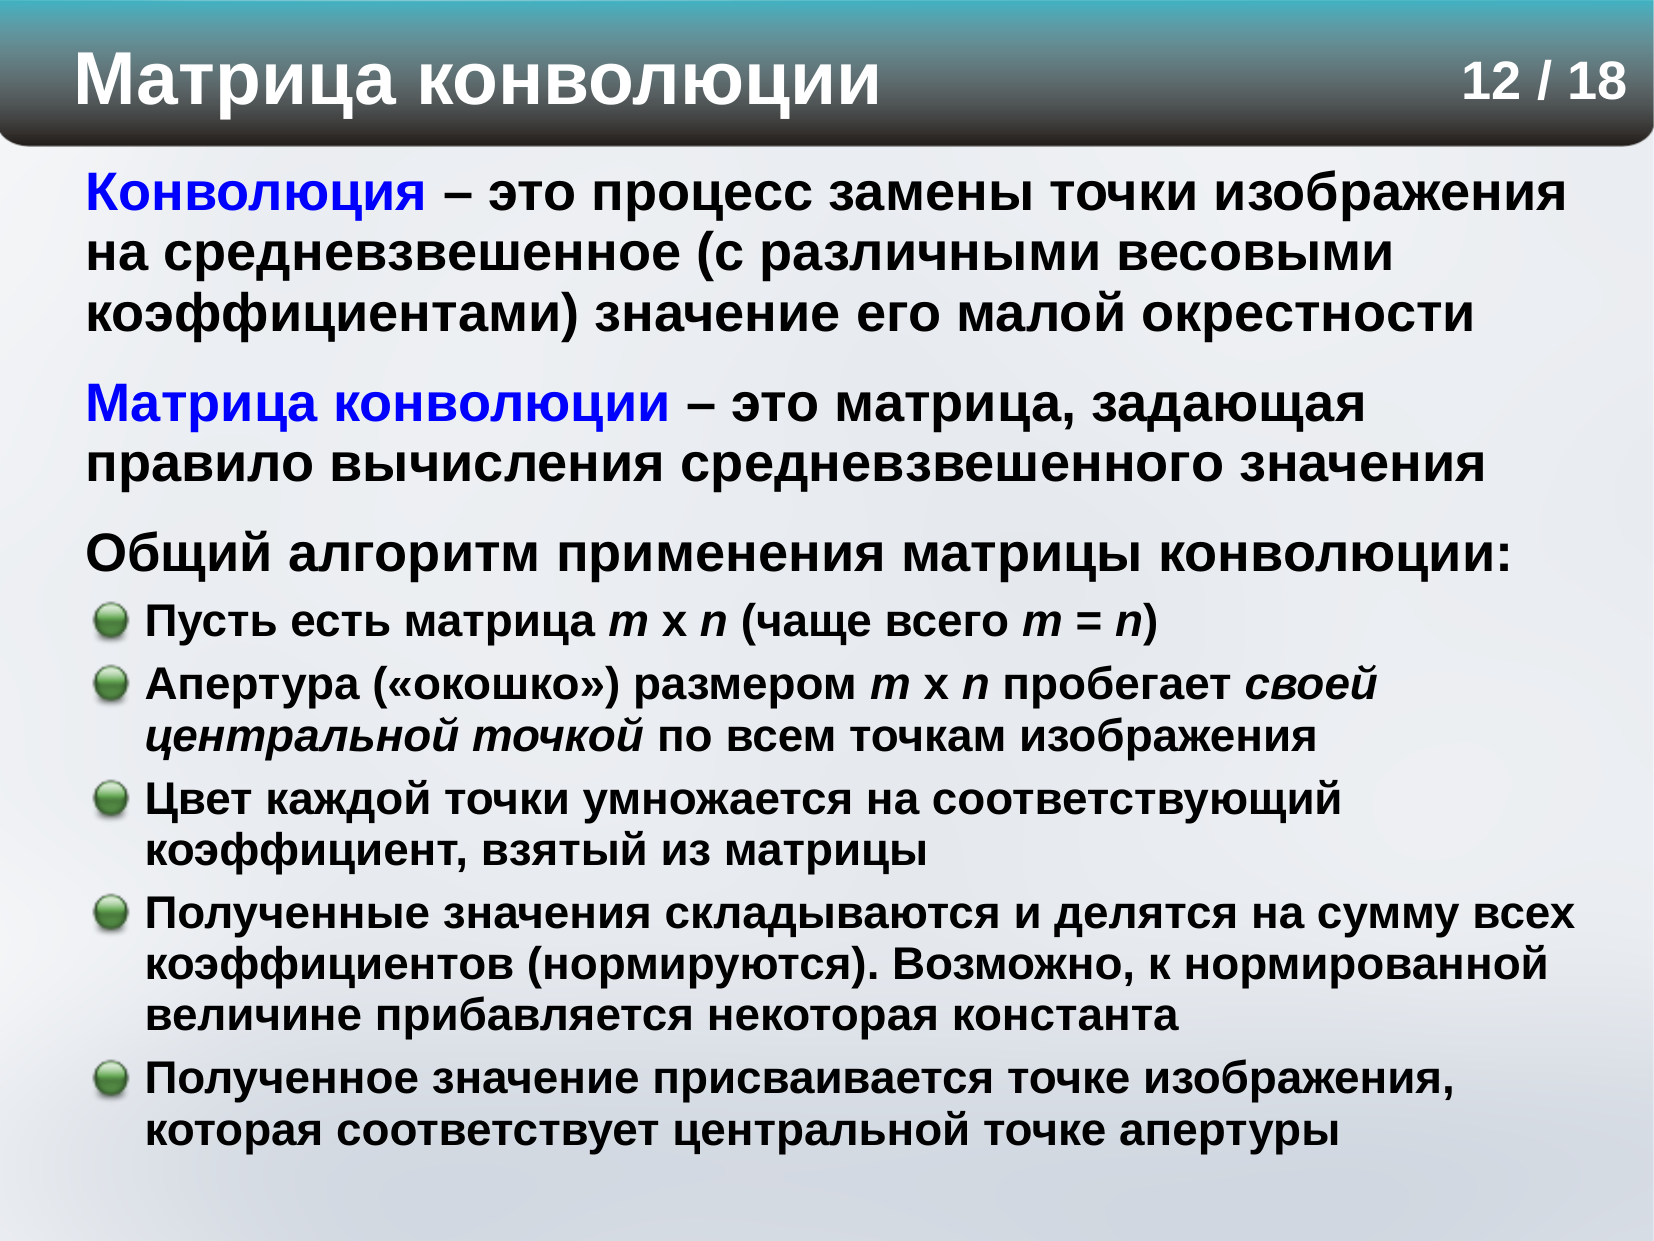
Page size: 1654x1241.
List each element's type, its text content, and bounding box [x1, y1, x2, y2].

text_box Конволюция – это процесс замены точки изображения на средневзвешенное (с различными весовыми коэффициентами) значение его малой окрестности Матрица конволюции – это матрица, задающая правило вычисления средневзвешенного значения Общий алгоритм применения матрицы конволюции: Пусть есть матрица m x n (чаще всего m = n) Апертура («окошко») размером m x n пробегает своей центральной точкой по всем точкам изображения Цвет каждой точки умножается на соответствующий коэффициент, взятый из матрицы Полученные значения складываются и делятся на сумму всех коэффициентов (нормируются). Возможно, к нормированной величине прибавляется некоторая константа Полученное значение присваивается точке изображения, которая соответствует центральной точке апертуры [70, 153, 1595, 1163]
text_box <номер> / 18 [1446, 42, 1654, 179]
picture [0, 0, 1654, 1241]
text_box Матрица конволюции [59, 29, 1418, 129]
